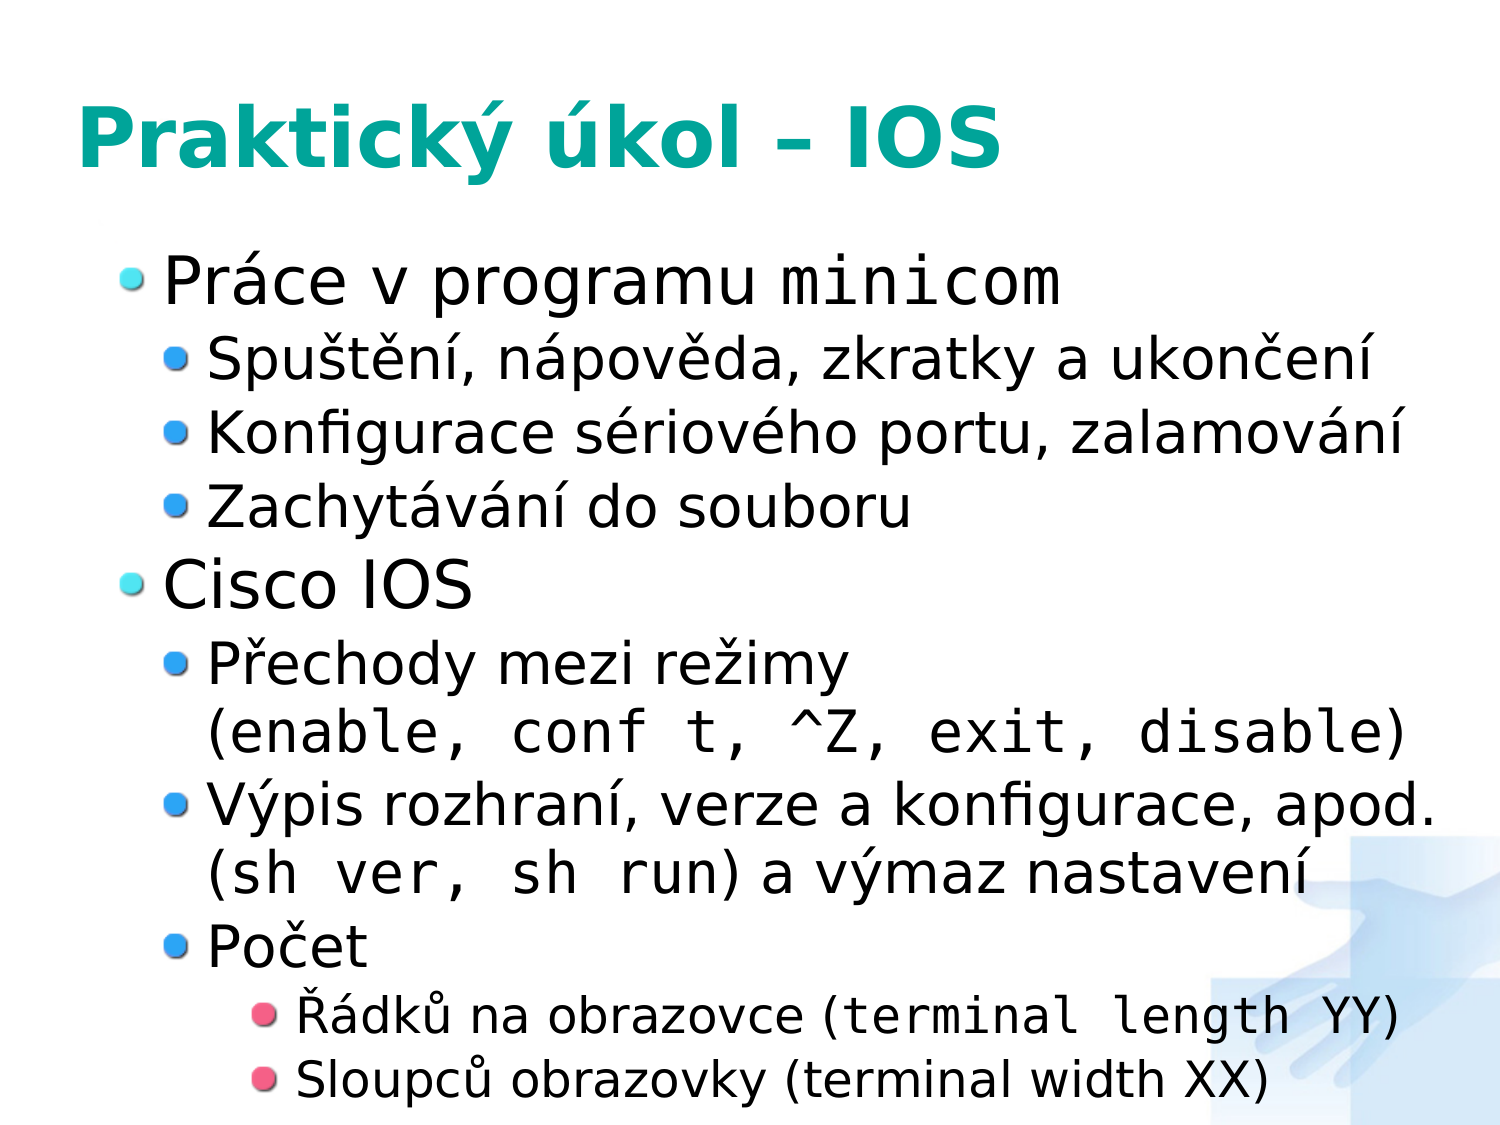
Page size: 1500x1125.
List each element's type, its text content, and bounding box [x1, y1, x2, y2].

title Praktický úkol – IOS [75, 21, 1426, 257]
picture [0, 0, 1500, 1125]
list Práce v programu minicom Spuštění, nápověda, zkratky a ukončení Konfigurace sériového portu, zalamování Zachytávání do souboru Cisco IOS Přechody mezi režimy (enable, conf t, ^Z, exit, disable) Výpis rozhraní, verze a konfigurace, apod. (sh ver, sh run) a výmaz nastavení Počet Řádků na obrazovce (terminal length YY) Sloupců obrazovky (terminal width XX) [118, 242, 1500, 1110]
